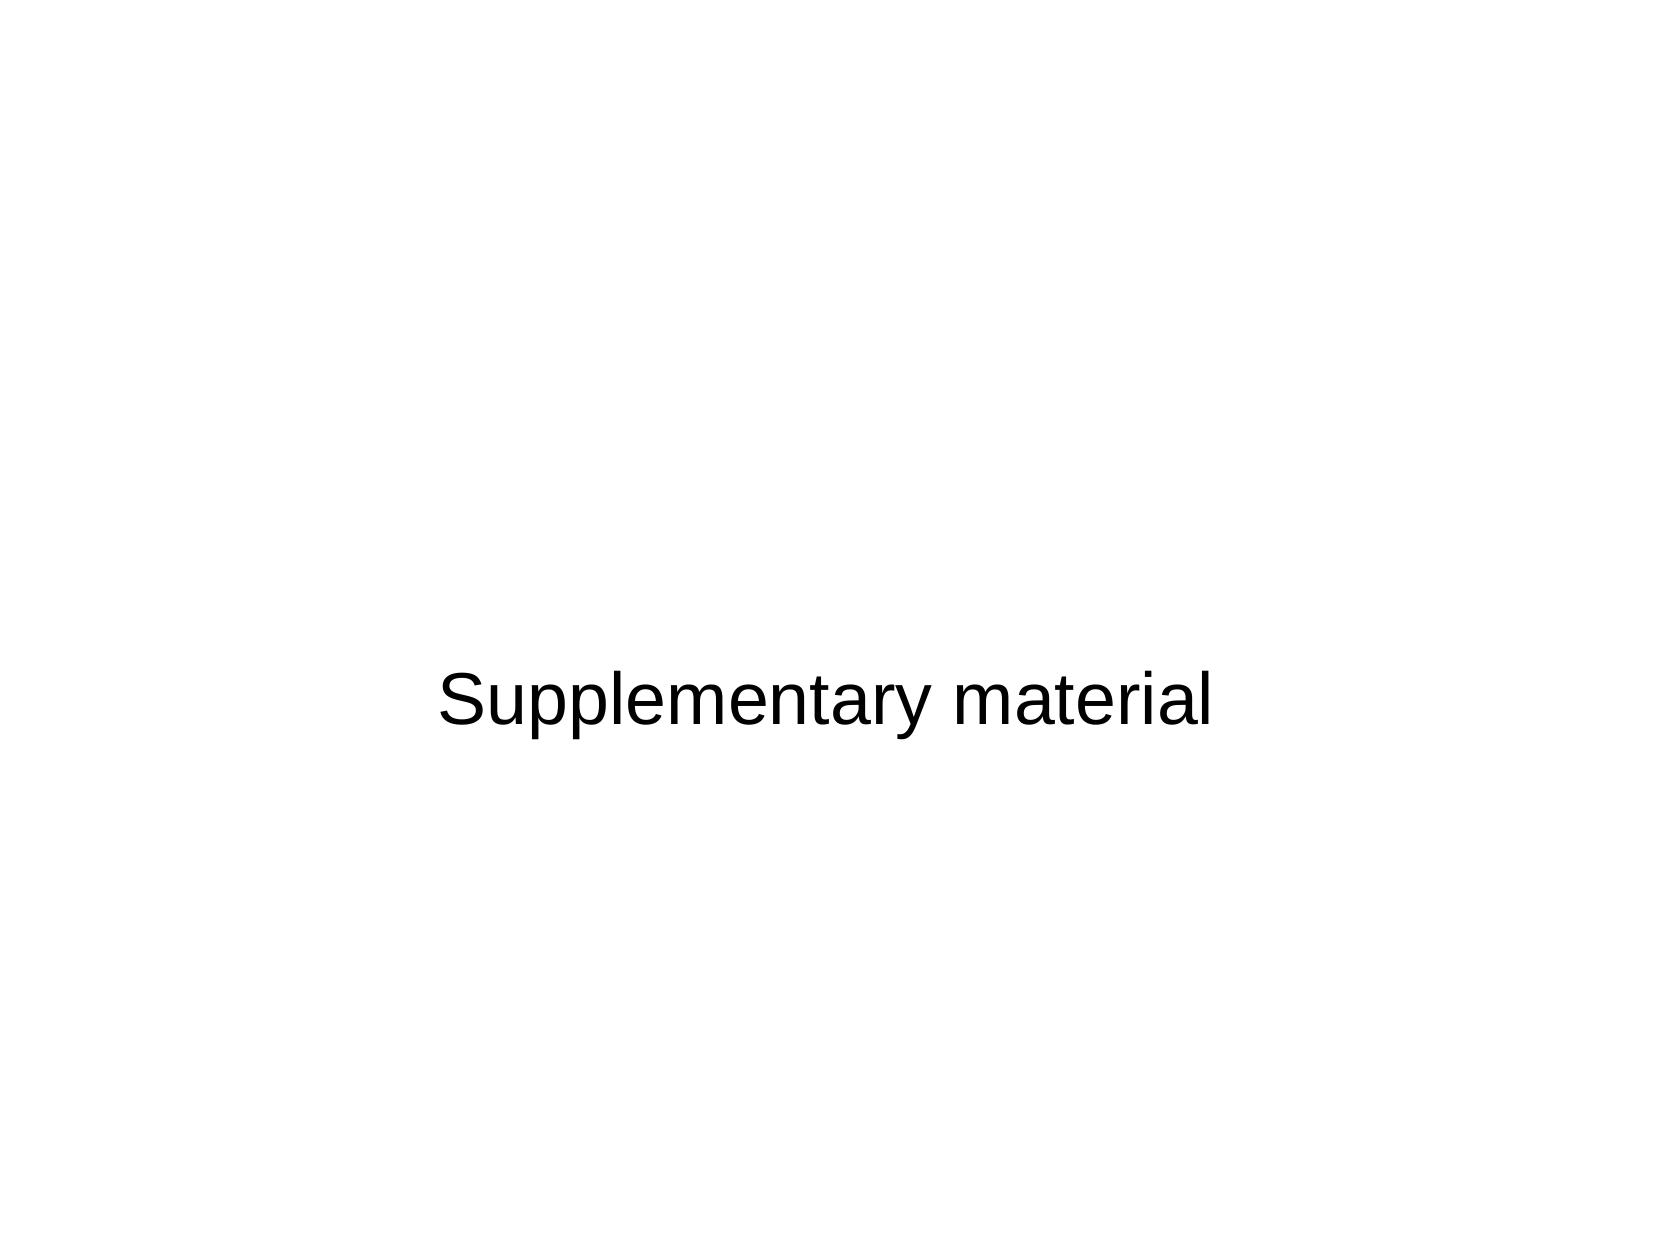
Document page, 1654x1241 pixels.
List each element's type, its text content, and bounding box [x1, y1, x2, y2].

subtitle Supplementary material [82, 289, 1571, 1108]
